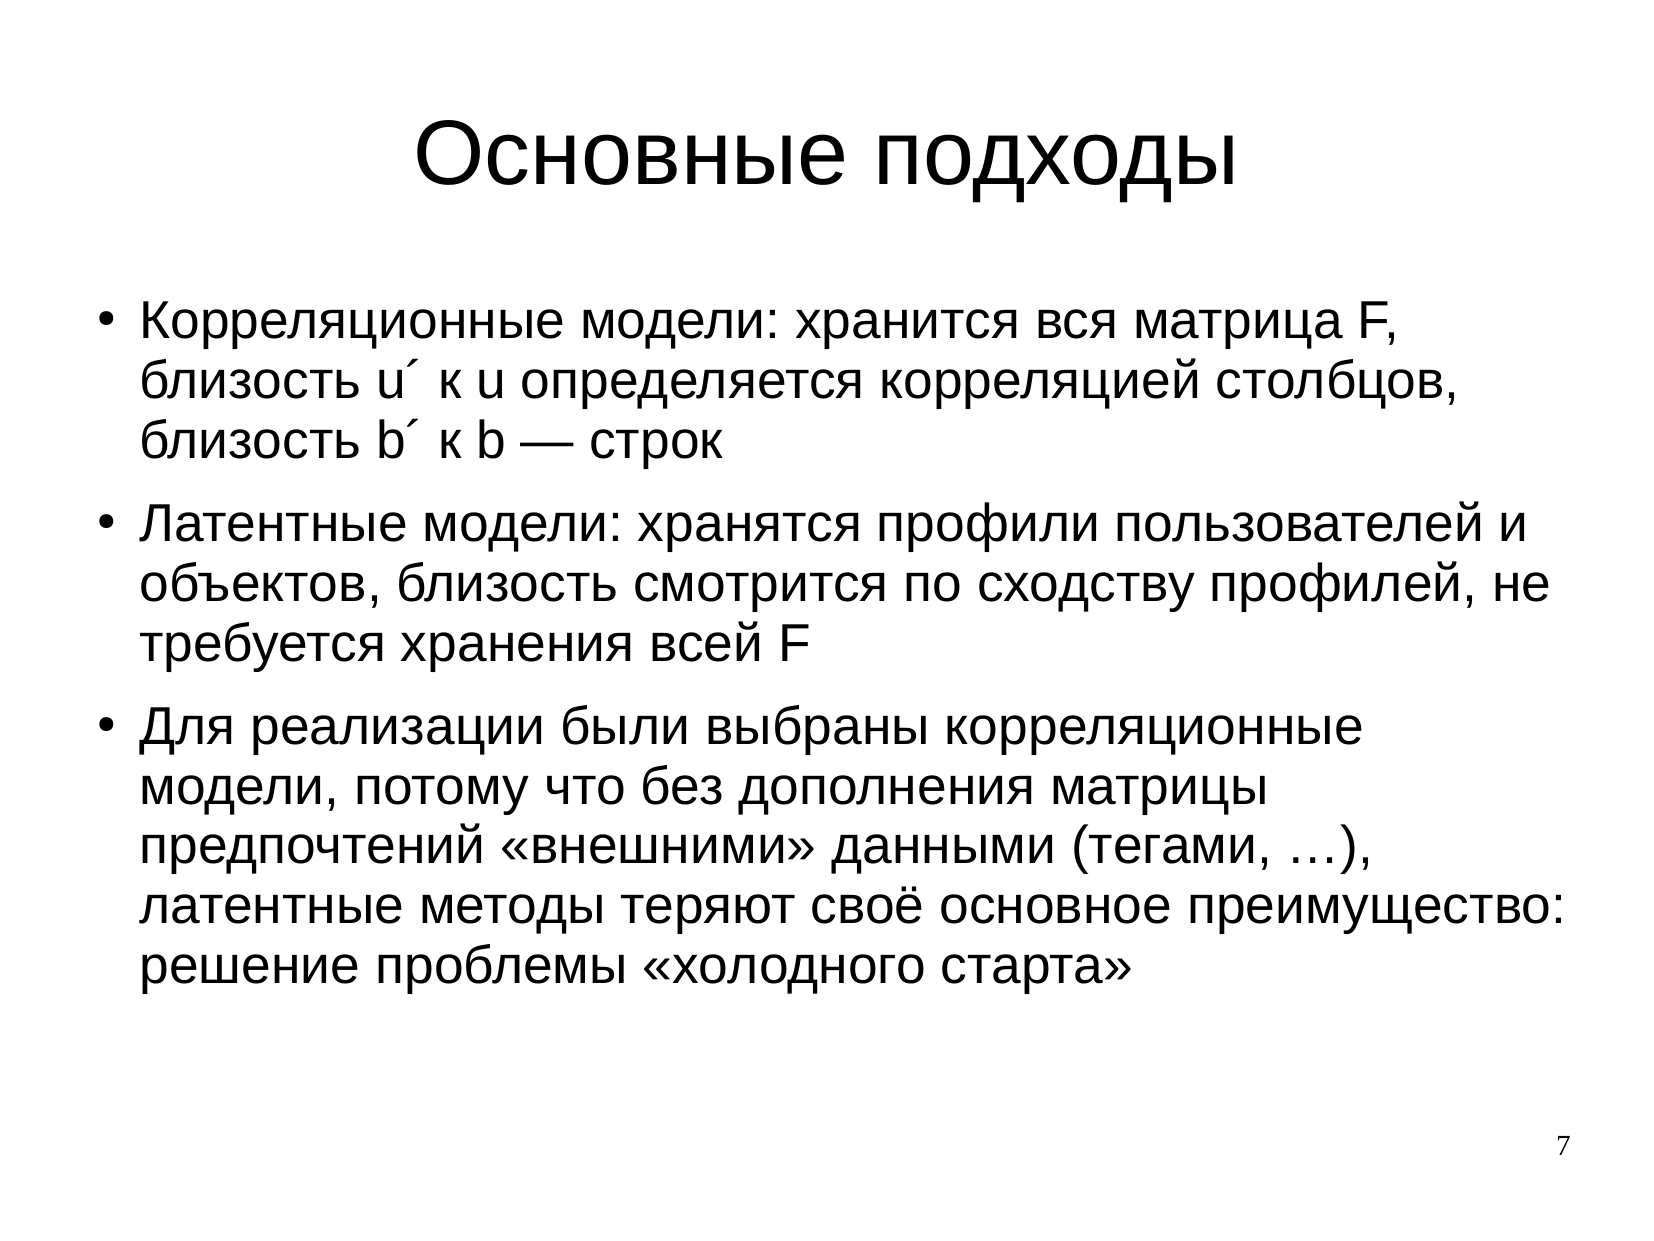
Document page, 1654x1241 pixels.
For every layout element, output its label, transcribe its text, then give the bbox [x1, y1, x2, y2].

title Основные подходы [82, 49, 1571, 257]
list Корреляционные модели: хранится вся матрица F, близость u´ к u определяется корреляцией столбцов, близость b´ к b — строк Латентные модели: хранятся профили пользователей и объектов, близость смотрится по сходству профилей, не требуется хранения всей F Для реализации были выбраны корреляционные модели, потому что без дополнения матрицы предпочтений «внешними» данными (тегами, …), латентные методы теряют своё основное преимущество: решение проблемы «холодного старта» [82, 290, 1571, 1010]
